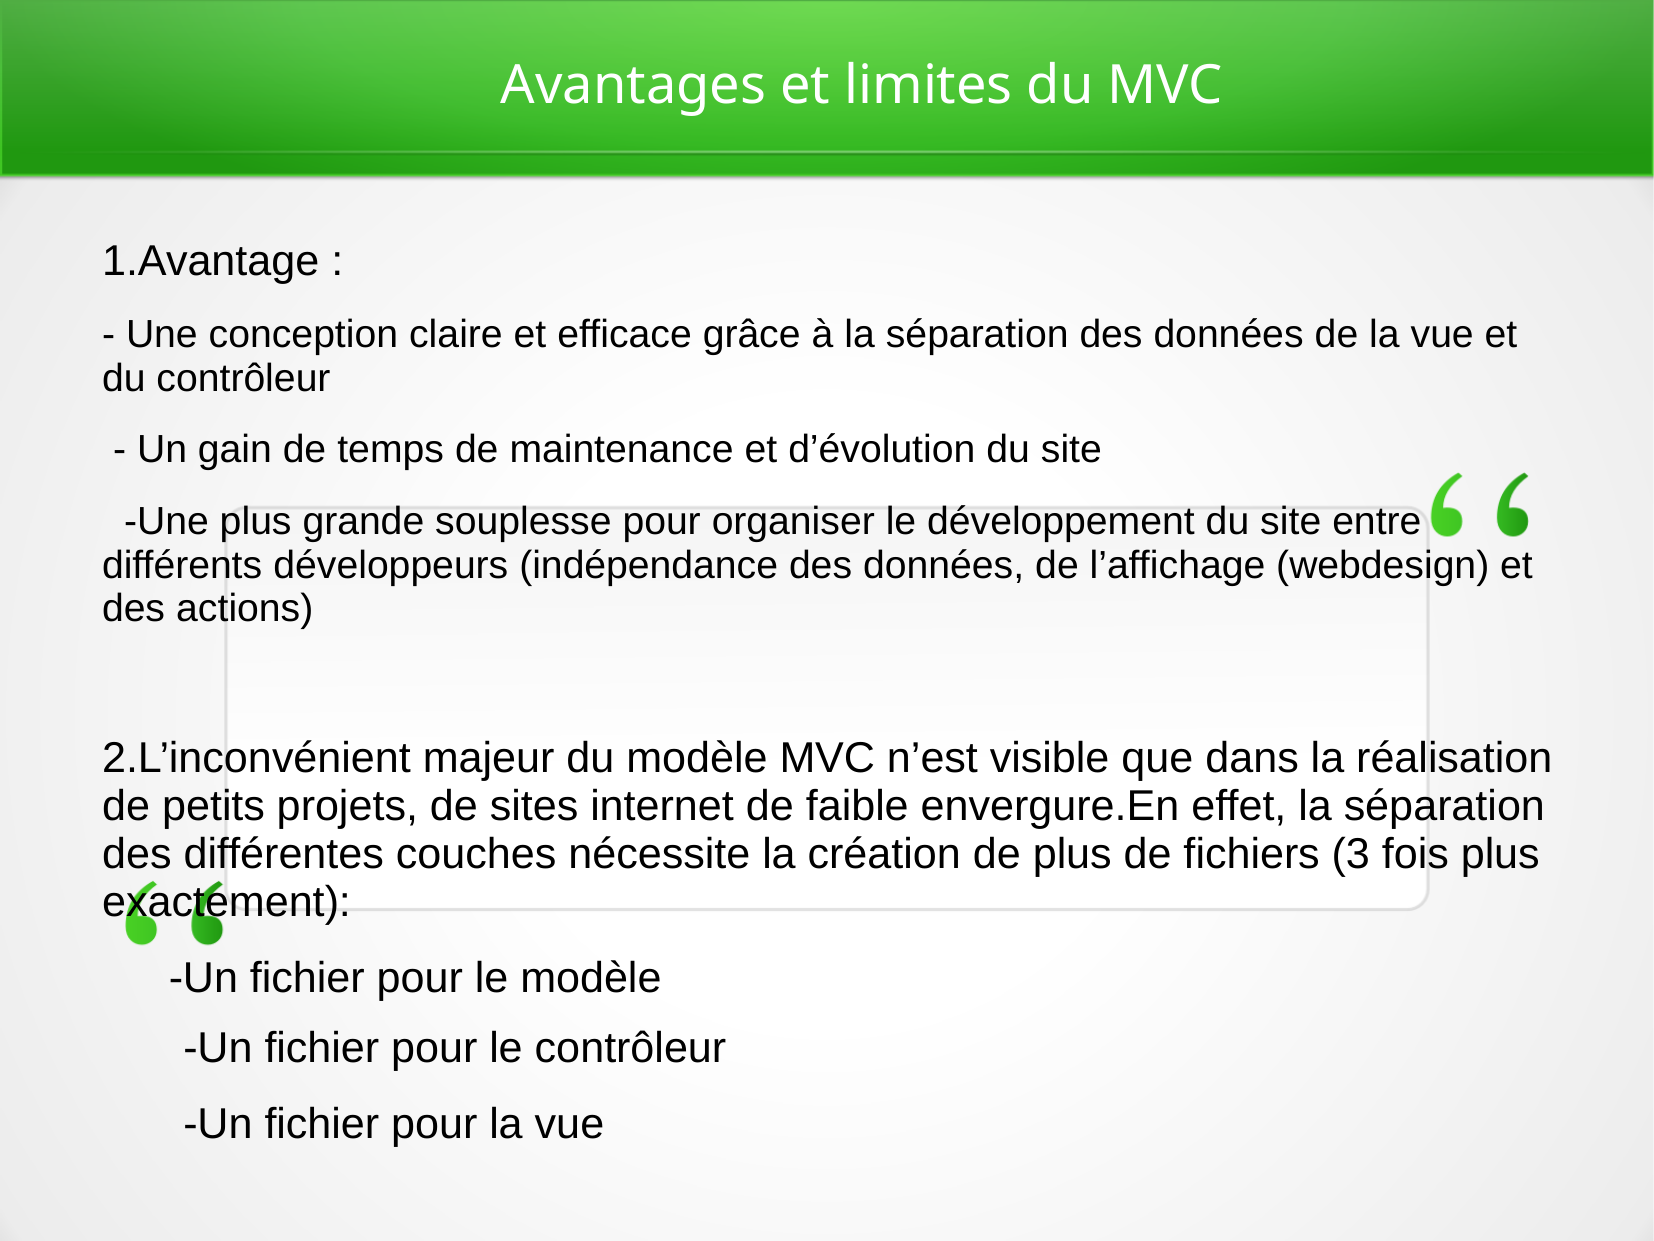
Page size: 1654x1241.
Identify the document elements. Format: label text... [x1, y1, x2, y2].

list 1.Avantage : - Une conception claire et efficace grâce à la séparation des données de la vue et du contrôleur - Un gain de temps de maintenance et d’évolution du site -Une plus grande souplesse pour organiser le développement du site entre différents développeurs (indépendance des données, de l’affichage (webdesign) et des actions) 2.L’inconvénient majeur du modèle MVC n’est visible que dans la réalisation de petits projets, de sites internet de faible envergure.En effet, la séparation des différentes couches nécessite la création de plus de fichiers (3 fois plus exactement): -Un fichier pour le modèle -Un fichier pour le contrôleur -Un fichier pour la vue [35, 236, 1571, 1158]
title Avantages et limites du MVC [82, 11, 1571, 154]
picture [0, 0, 1654, 1241]
